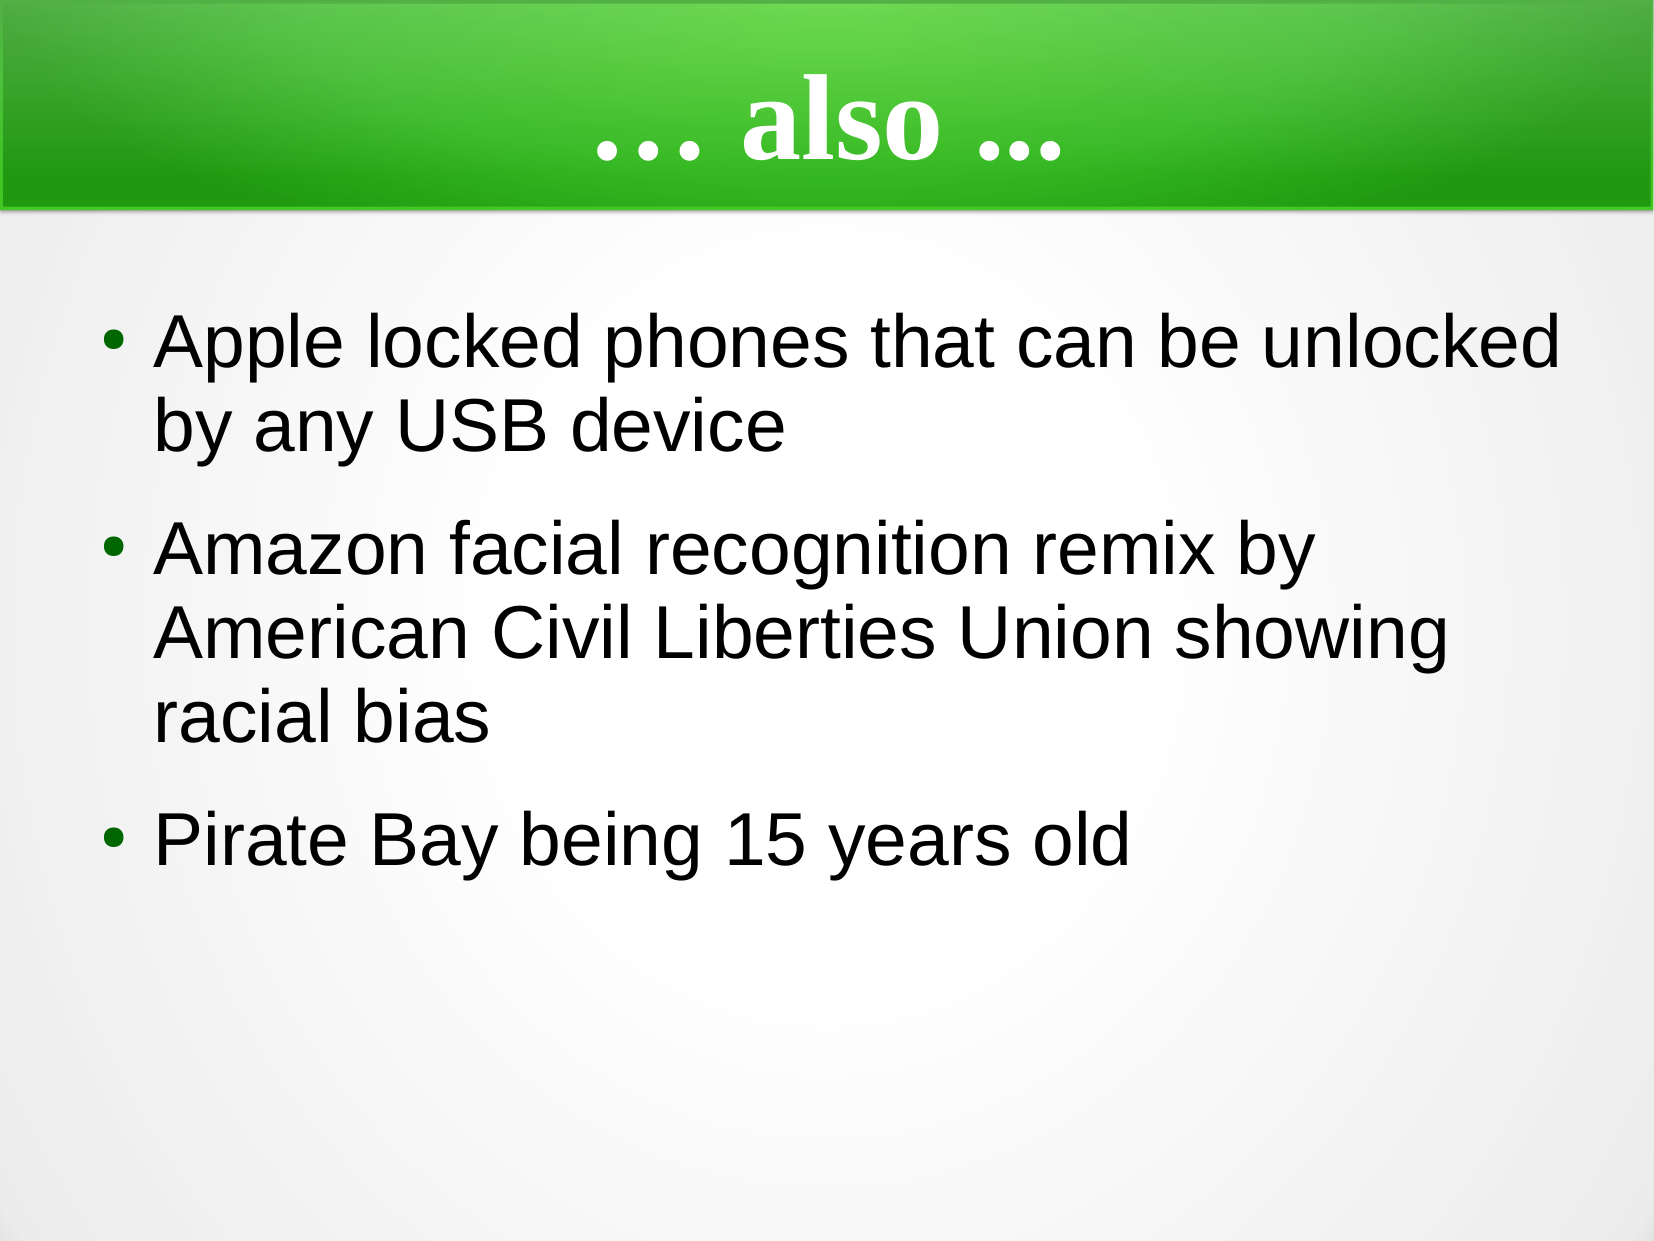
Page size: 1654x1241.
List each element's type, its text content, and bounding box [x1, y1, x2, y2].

title … also ... [82, 28, 1571, 208]
list Apple locked phones that can be unlocked by any USB device Amazon facial recognition remix by American Civil Liberties Union showing racial bias Pirate Bay being 15 years old [82, 299, 1571, 1019]
